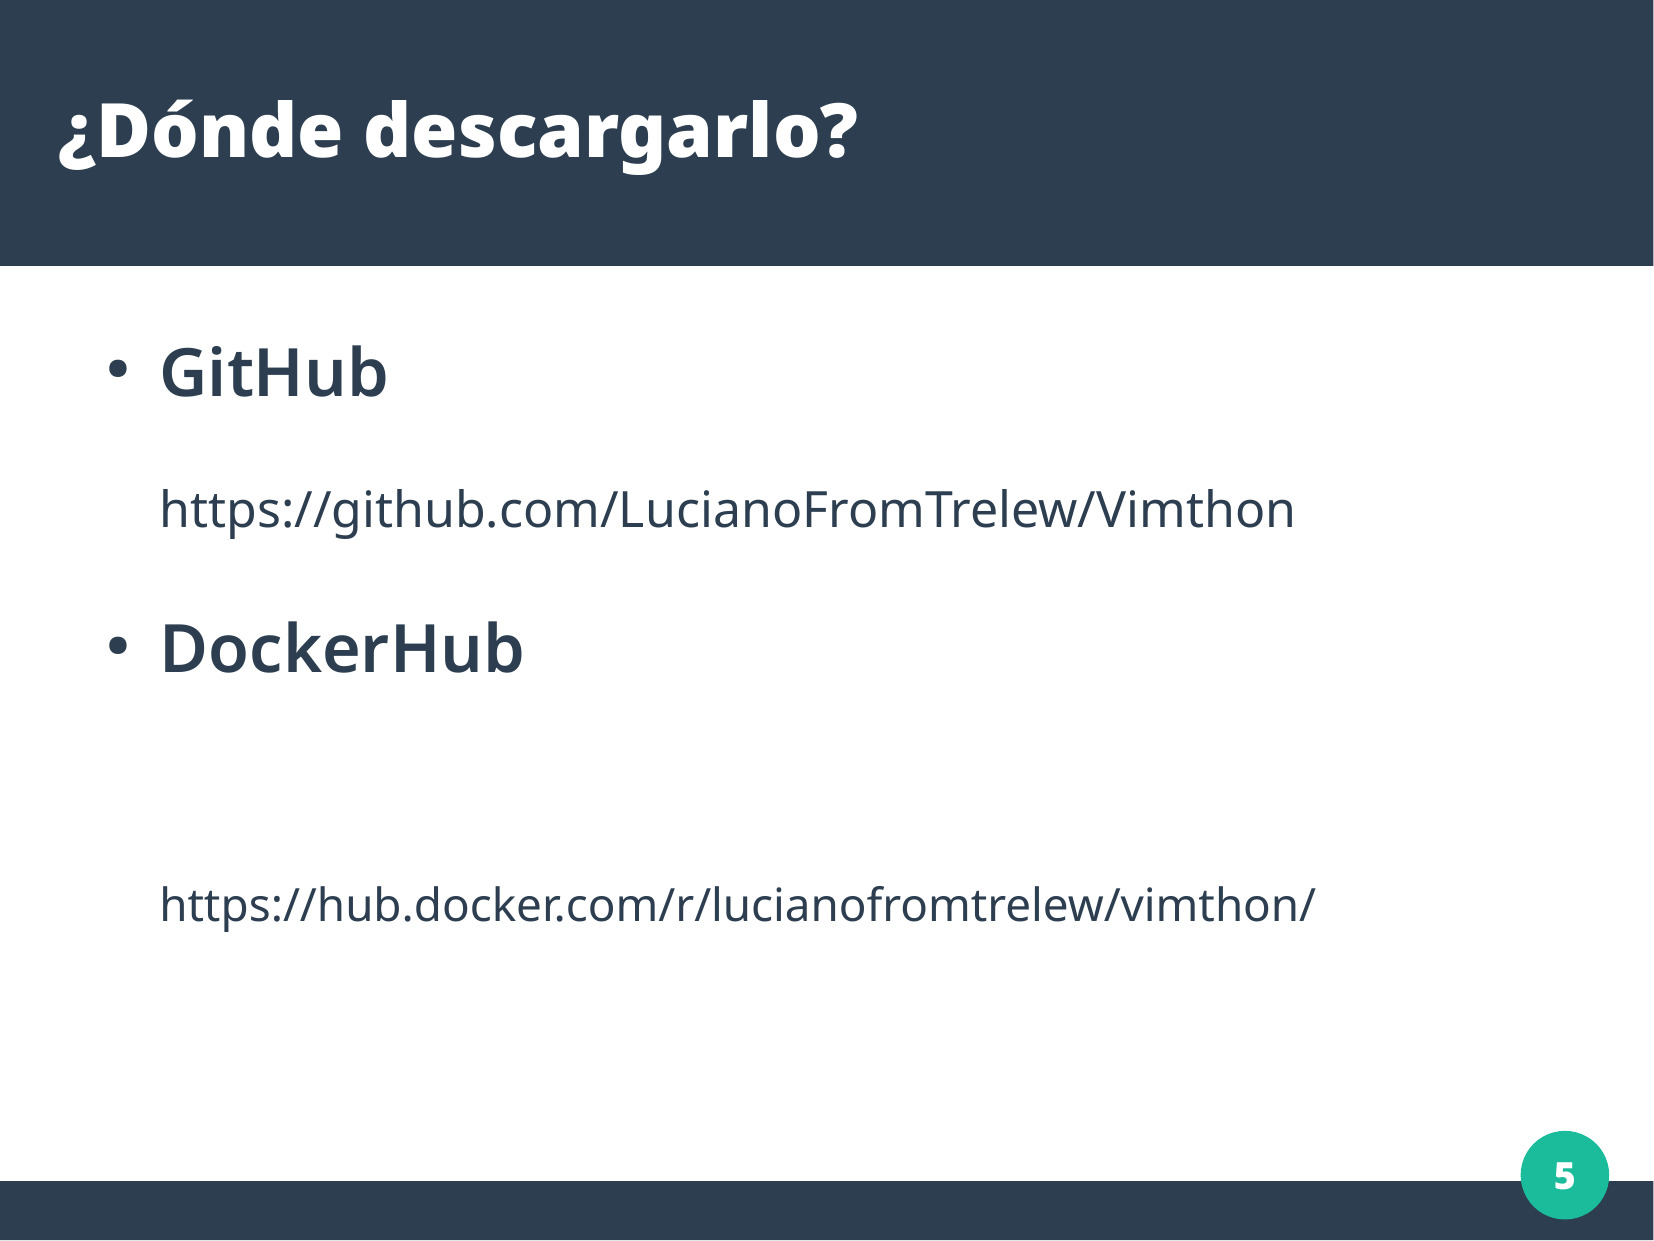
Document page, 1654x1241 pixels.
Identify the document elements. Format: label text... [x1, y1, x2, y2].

list GitHub https://github.com/LucianoFromTrelew/Vimthon DockerHub https://hub.docker.com/r/lucianofromtrelew/vimthon/ [88, 324, 1625, 1152]
title ¿Dónde descargarlo? [58, 49, 1595, 207]
